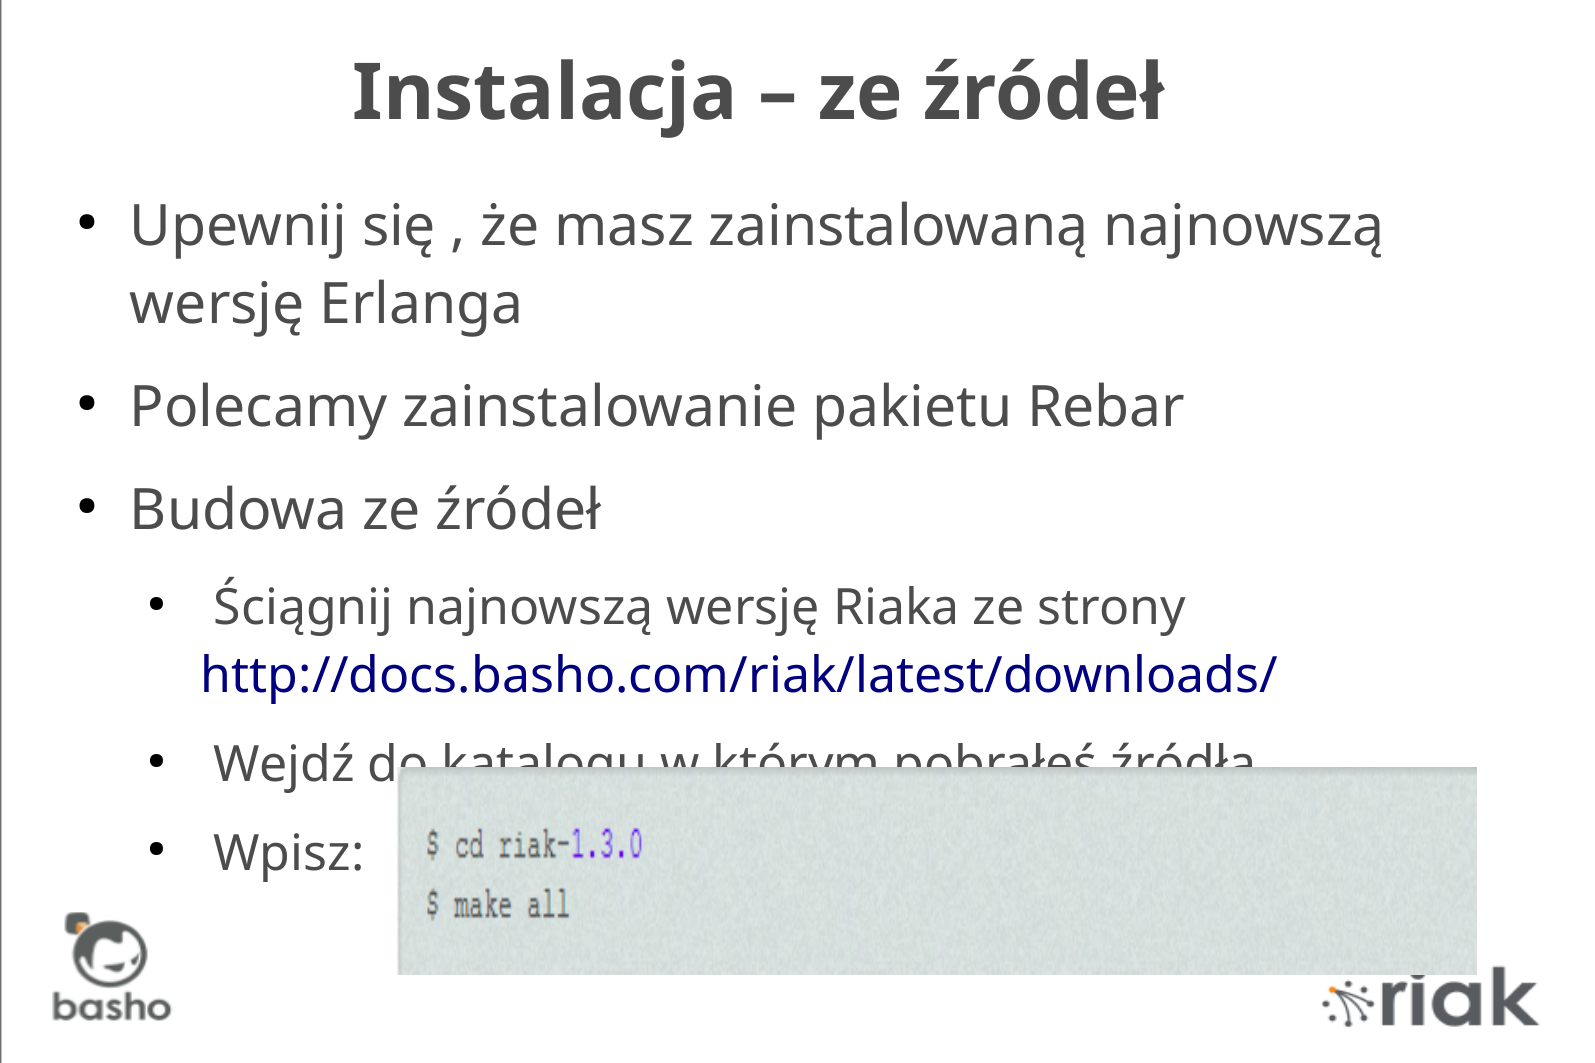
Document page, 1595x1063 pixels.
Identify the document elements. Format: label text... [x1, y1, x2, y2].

title Instalacja – ze źródeł [41, 0, 1477, 178]
list Upewnij się , że masz zainstalowaną najnowszą wersję Erlanga Polecamy zainstalowanie pakietu Rebar Budowa ze źródeł Ściągnij najnowszą wersję Riaka ze strony http://docs.basho.com/riak/latest/downloads/ Wejdź do katalogu w którym pobrałeś źródła Wpisz: [59, 184, 1495, 886]
picture [0, 0, 1594, 1063]
